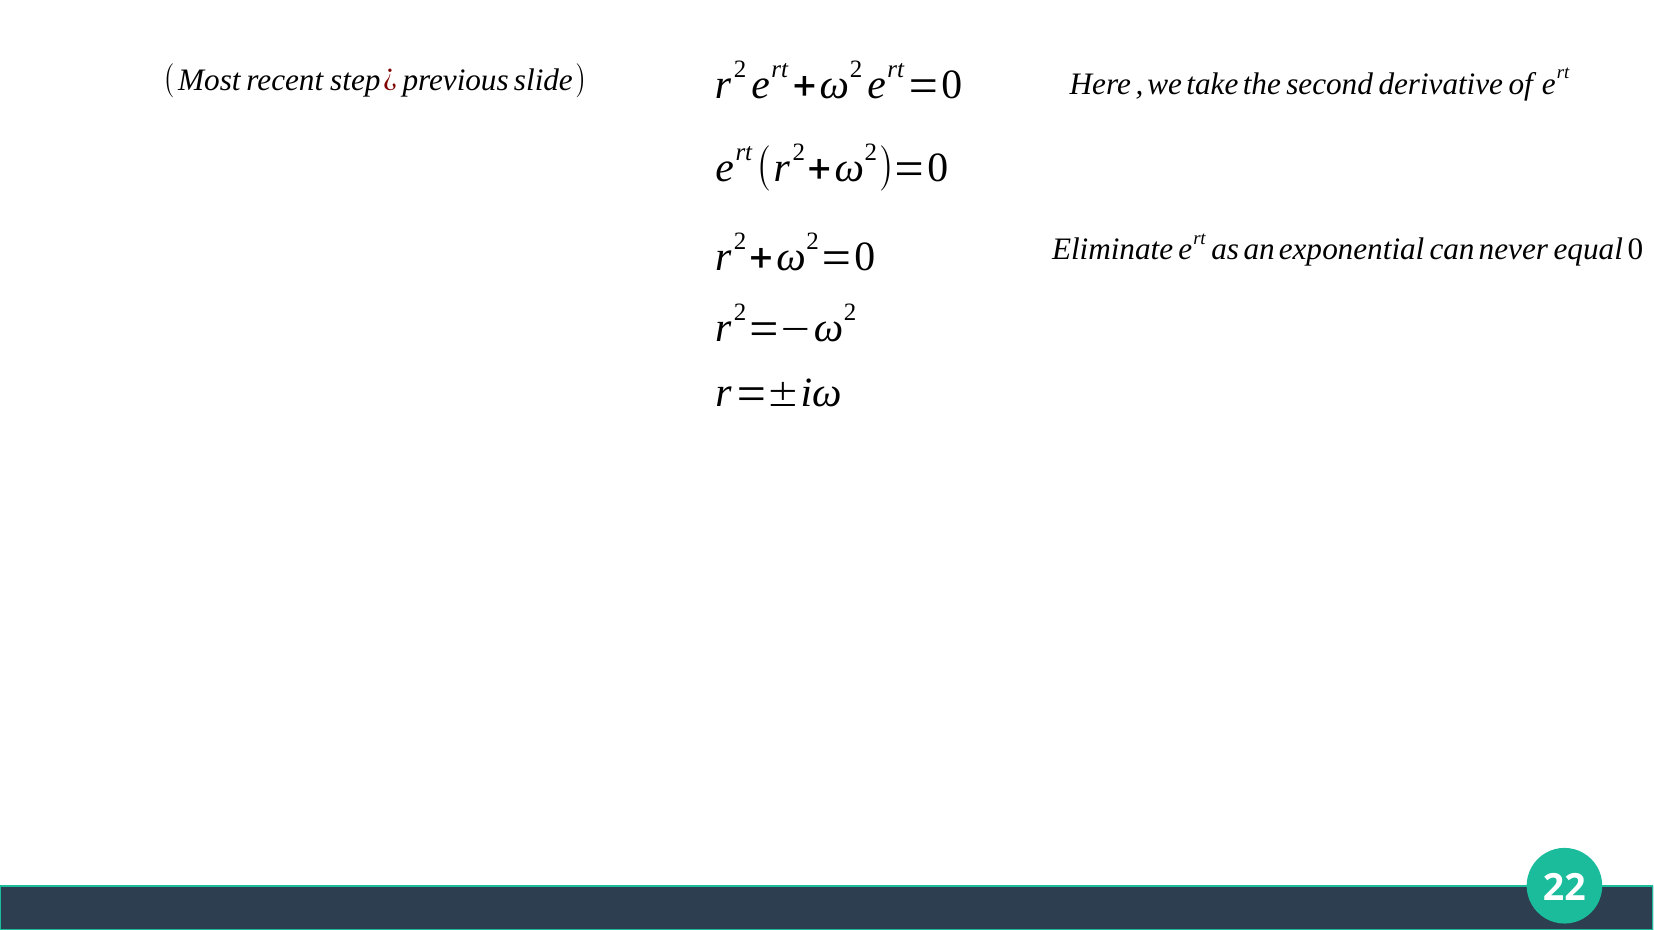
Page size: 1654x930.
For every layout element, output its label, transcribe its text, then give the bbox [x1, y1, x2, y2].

chart [1050, 227, 1644, 267]
title How are they used in Physics? [58, 36, 1594, 156]
chart [714, 55, 963, 108]
chart [714, 226, 876, 279]
chart [164, 61, 586, 100]
chart [1067, 61, 1571, 102]
chart [714, 138, 949, 194]
chart [714, 368, 843, 415]
chart [714, 297, 857, 350]
